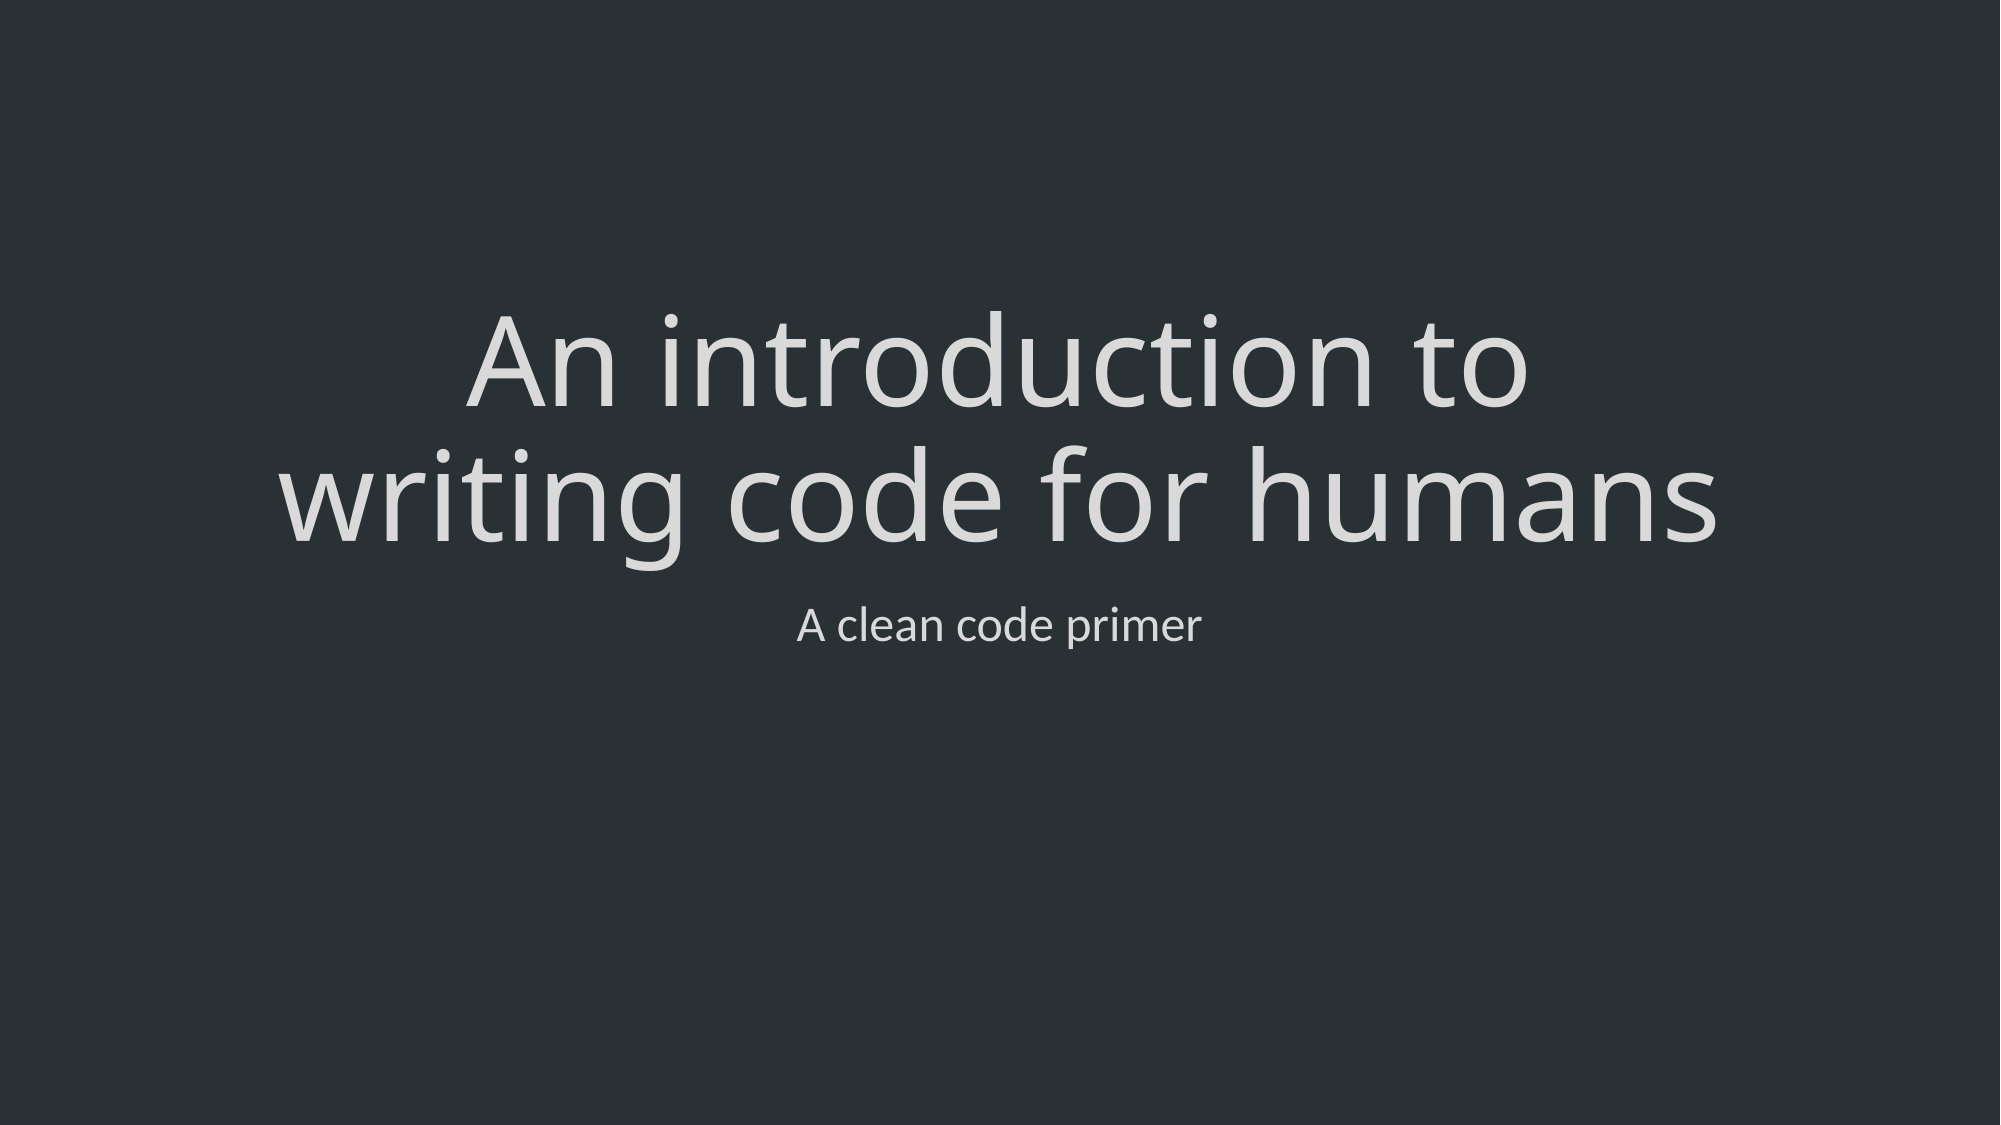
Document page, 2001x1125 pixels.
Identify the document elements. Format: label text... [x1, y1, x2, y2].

subtitle A clean code primer [249, 590, 1750, 863]
title An introduction to writing code for humans [249, 184, 1750, 576]
